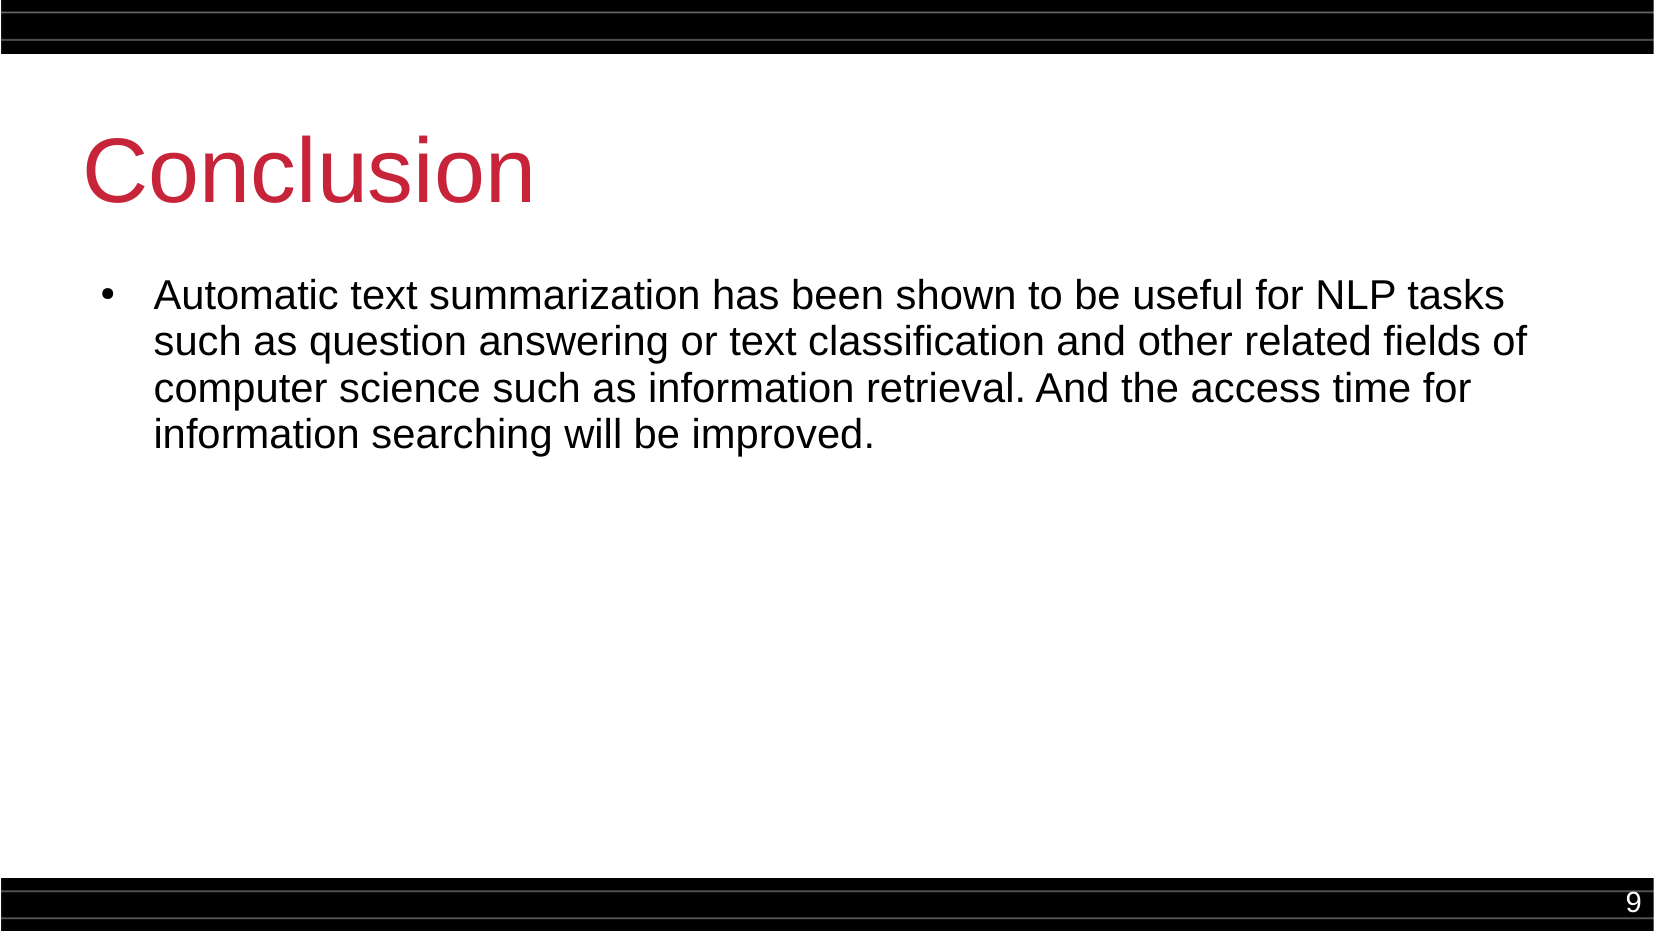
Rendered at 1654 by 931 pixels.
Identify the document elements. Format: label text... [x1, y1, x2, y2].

picture [1, 878, 1654, 931]
list Automatic text summarization has been shown to be useful for NLP tasks such as question answering or text classification and other related fields of computer science such as information retrieval. And the access time for information searching will be improved. [82, 271, 1571, 758]
picture [1, 0, 1654, 54]
title Conclusion [82, 92, 1571, 249]
